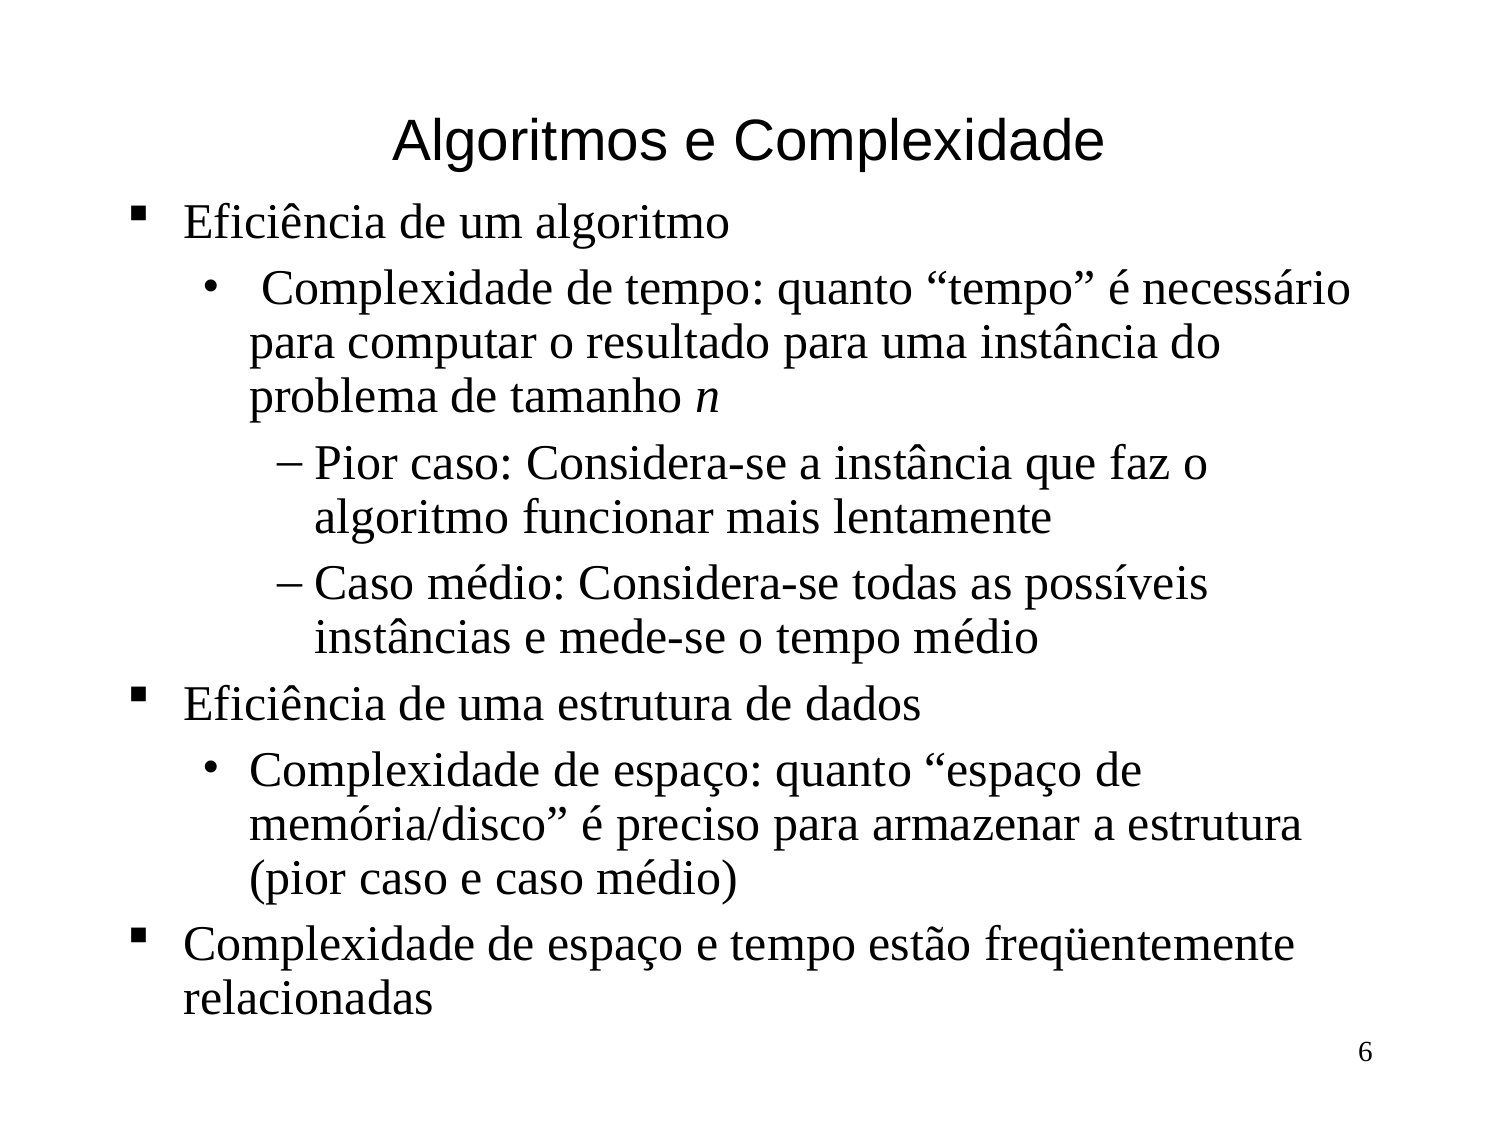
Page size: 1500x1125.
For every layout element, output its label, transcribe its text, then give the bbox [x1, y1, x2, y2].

list Eficiência de um algoritmo Complexidade de tempo: quanto “tempo” é necessário para computar o resultado para uma instância do problema de tamanho n Pior caso: Considera-se a instância que faz o algoritmo funcionar mais lentamente Caso médio: Considera-se todas as possíveis instâncias e mede-se o tempo médio Eficiência de uma estrutura de dados Complexidade de espaço: quanto “espaço de memória/disco” é preciso para armazenar a estrutura (pior caso e caso médio) Complexidade de espaço e tempo estão freqüentemente relacionadas [112, 187, 1388, 1088]
title Algoritmos e Complexidade [112, 99, 1388, 175]
